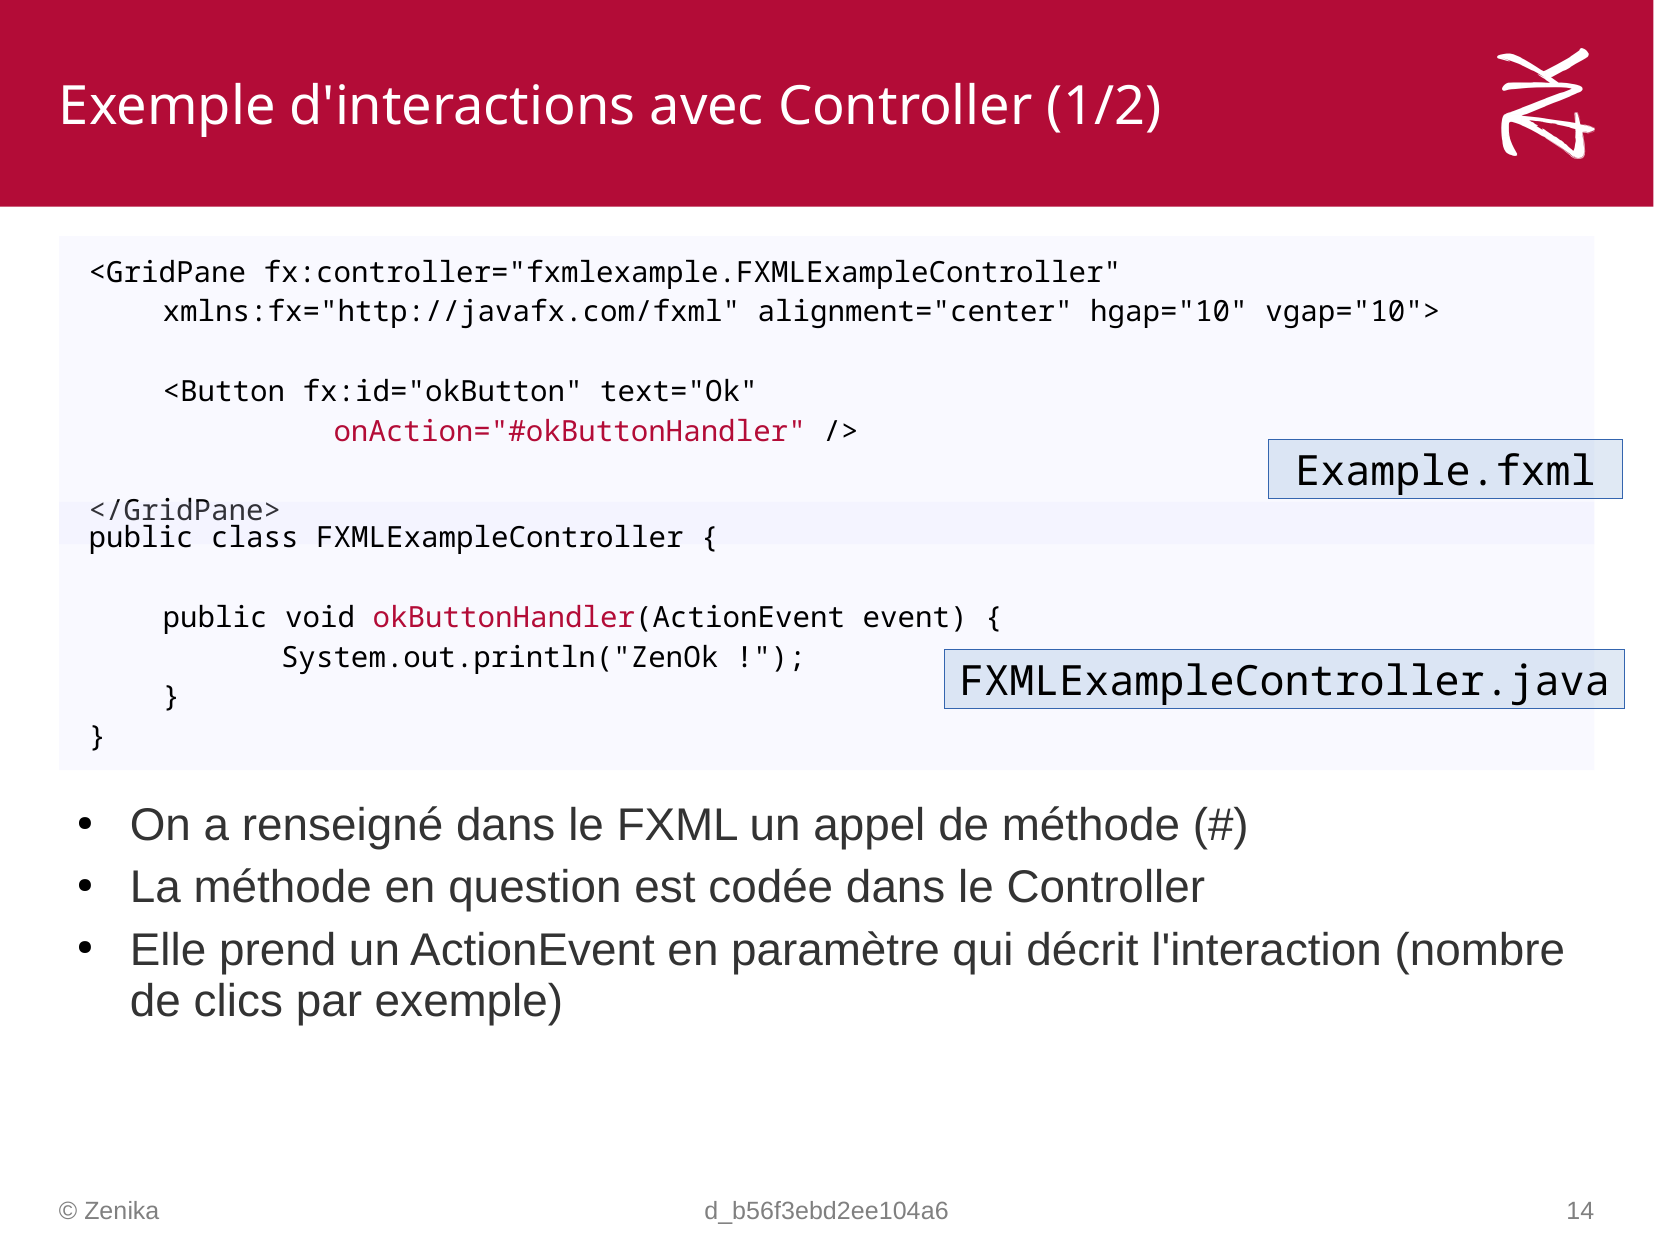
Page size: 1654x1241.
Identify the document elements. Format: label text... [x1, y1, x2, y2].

title Exemple d'interactions avec Controller (1/2) [59, 29, 1595, 178]
text_box <GridPane fx:controller="fxmlexample.FXMLExampleController" xmlns:fx="http://javafx.com/fxml" alignment="center" hgap="10" vgap="10"> <Button fx:id="okButton" text="Ok" onAction="#okButtonHandler" /> </GridPane> [59, 236, 1595, 501]
list On a renseigné dans le FXML un appel de méthode (#) La méthode en question est codée dans le Controller Elle prend un ActionEvent en paramètre qui décrit l'interaction (nombre de clics par exemple) [59, 771, 1595, 1152]
text_box Example.fxml [1268, 439, 1623, 499]
text_box FXMLExampleController.java [944, 649, 1625, 709]
text_box public class FXMLExampleController { public void okButtonHandler(ActionEvent event) { System.out.println("ZenOk !"); } } [59, 501, 1595, 738]
